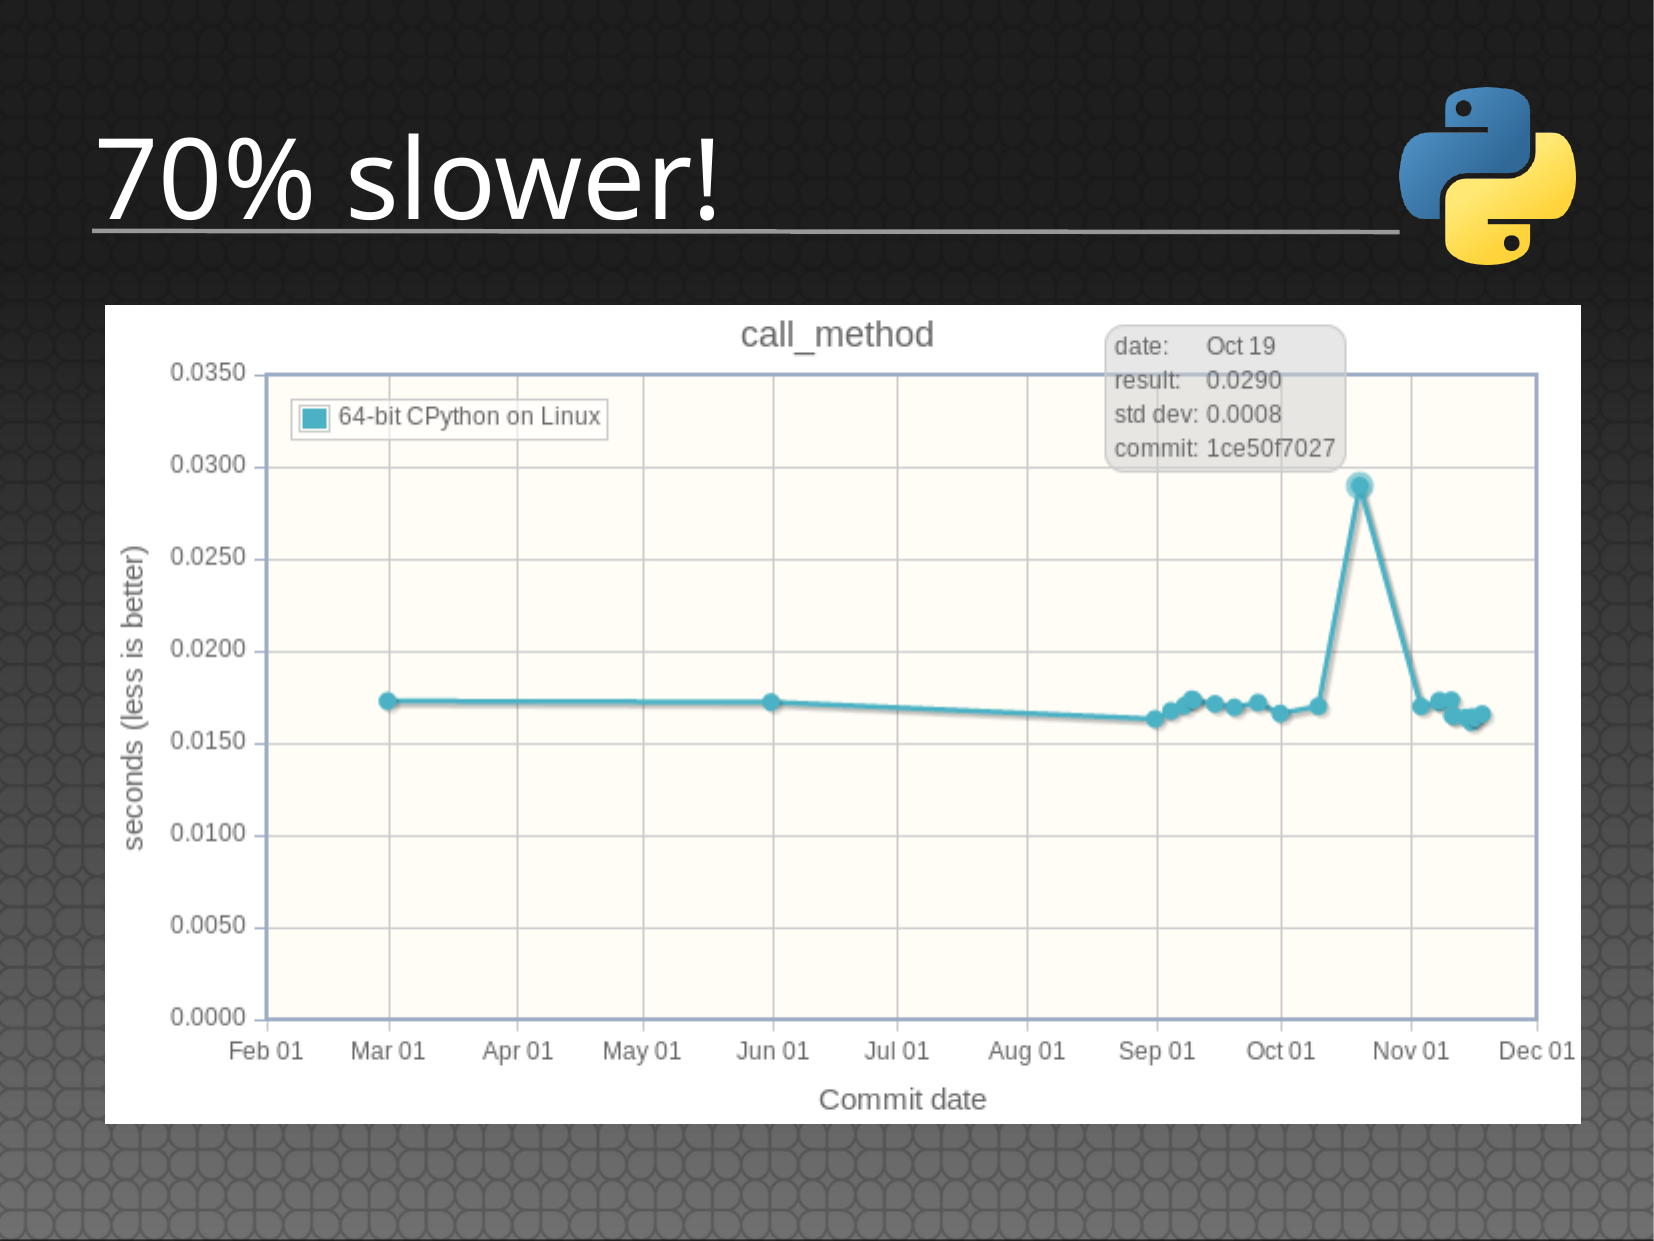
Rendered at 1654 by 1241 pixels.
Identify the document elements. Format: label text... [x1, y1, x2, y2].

title 70% slower! [94, 100, 1426, 251]
picture [0, 0, 1654, 1241]
